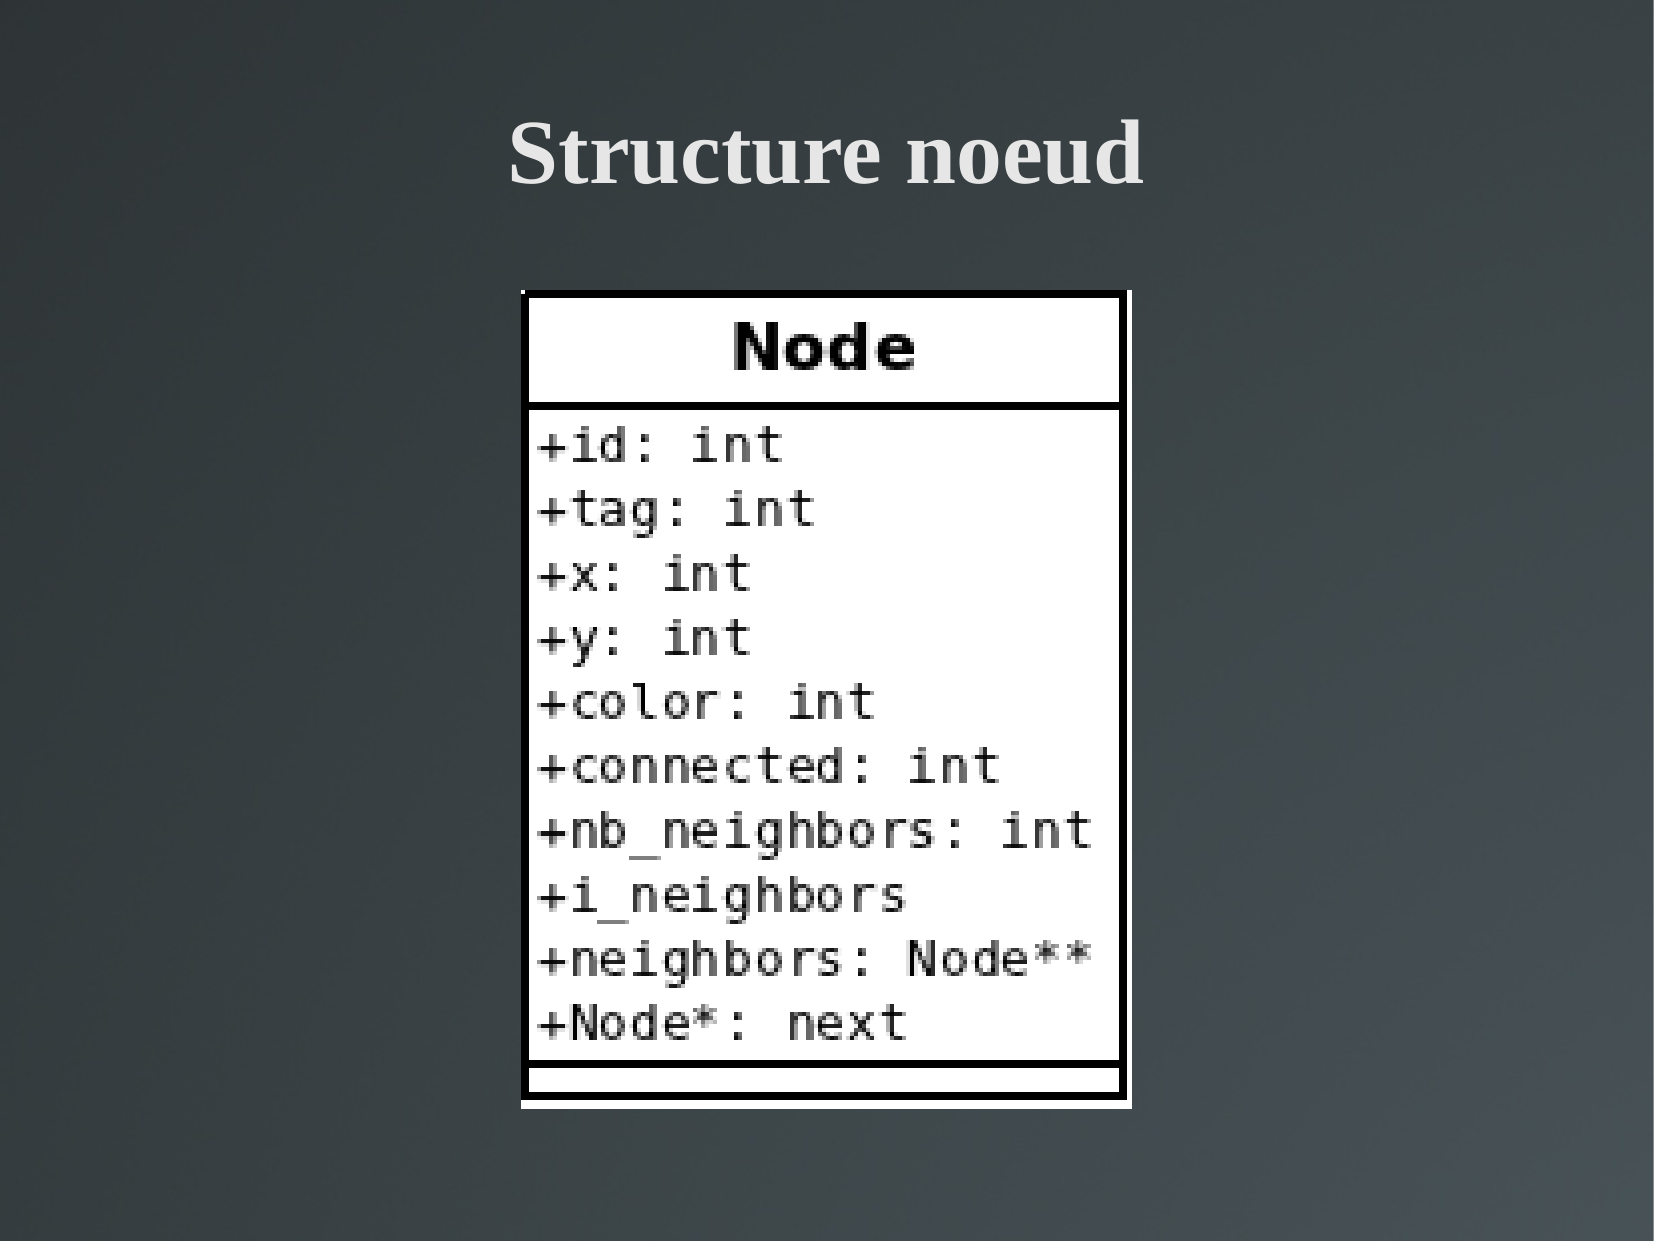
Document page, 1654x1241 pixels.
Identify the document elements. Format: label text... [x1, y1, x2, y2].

picture [0, 0, 1654, 1241]
title Structure noeud [82, 49, 1571, 257]
